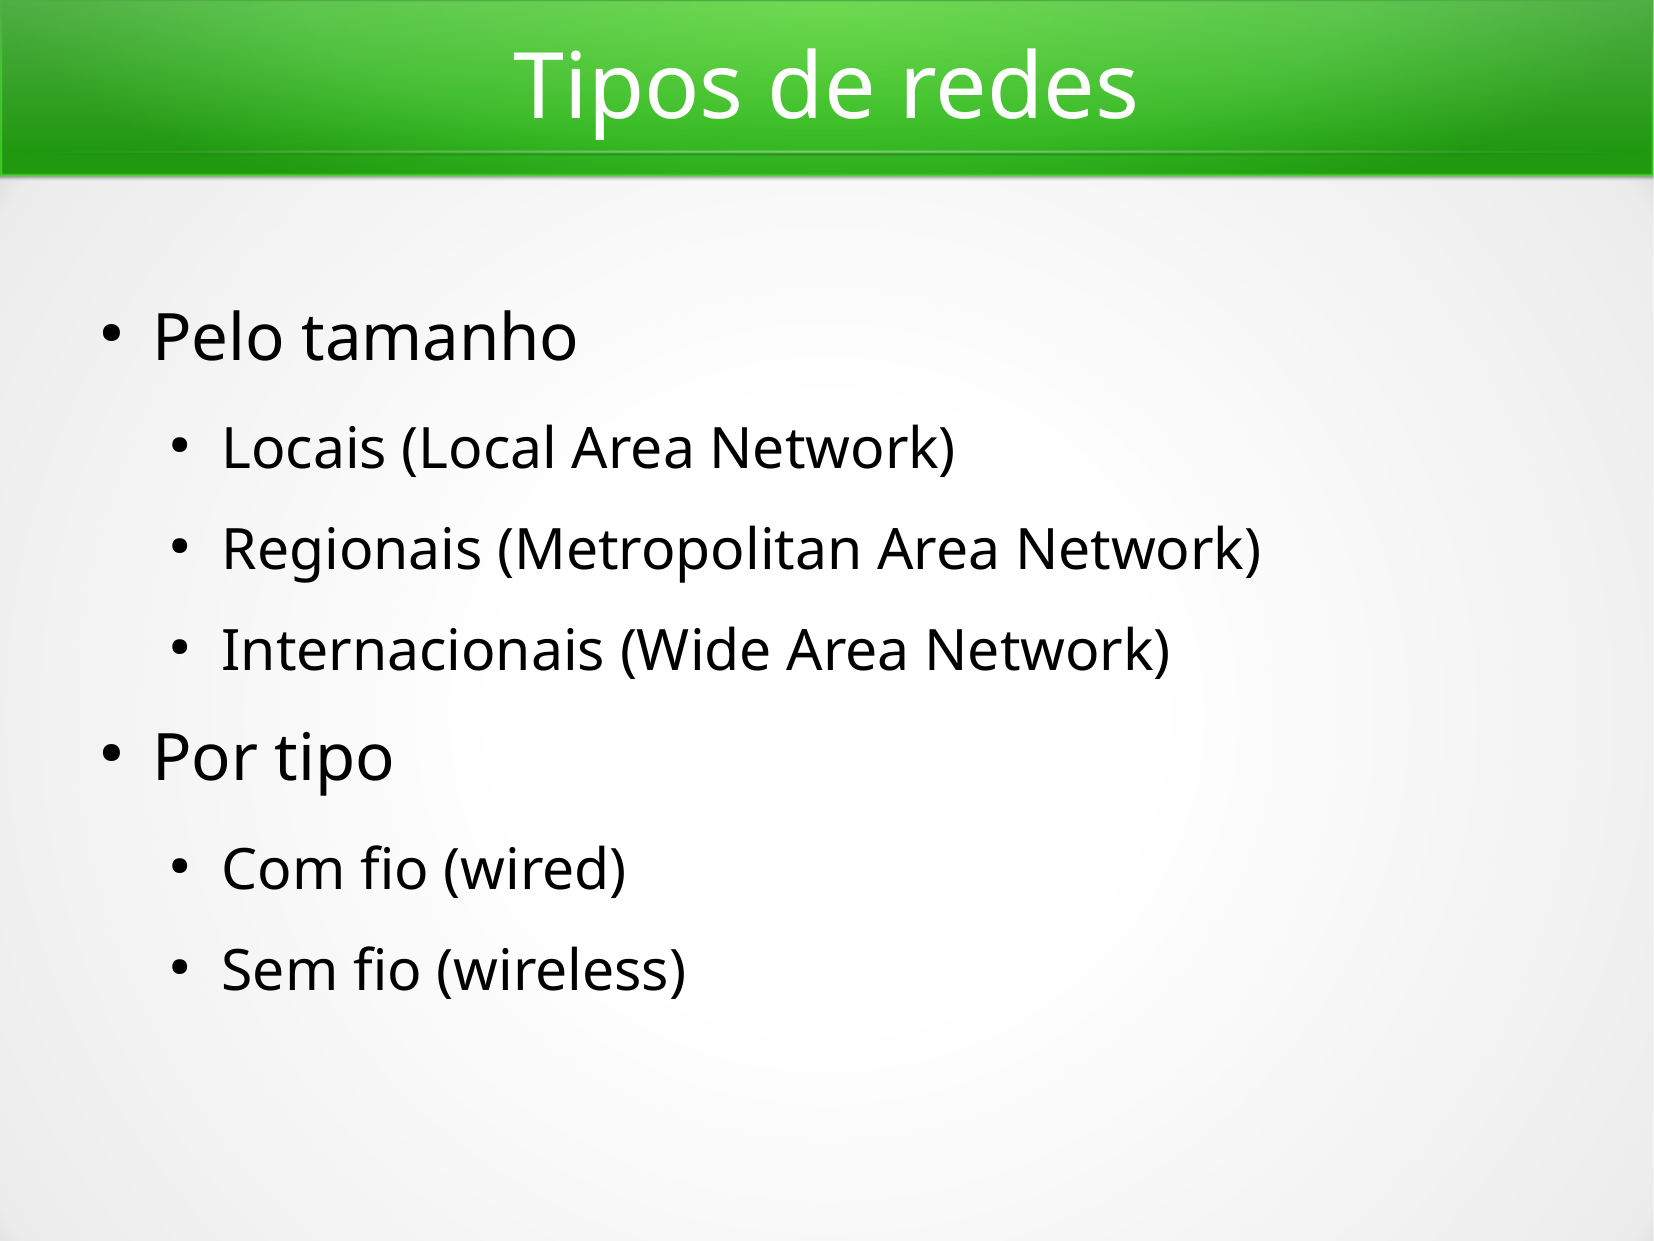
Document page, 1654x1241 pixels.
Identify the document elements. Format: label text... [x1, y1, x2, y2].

picture [0, 0, 1654, 1241]
list Pelo tamanho Locais (Local Area Network) Regionais (Metropolitan Area Network) Internacionais (Wide Area Network) Por tipo Com fio (wired) Sem fio (wireless) [82, 290, 1571, 1010]
title Tipos de redes [82, 11, 1571, 154]
